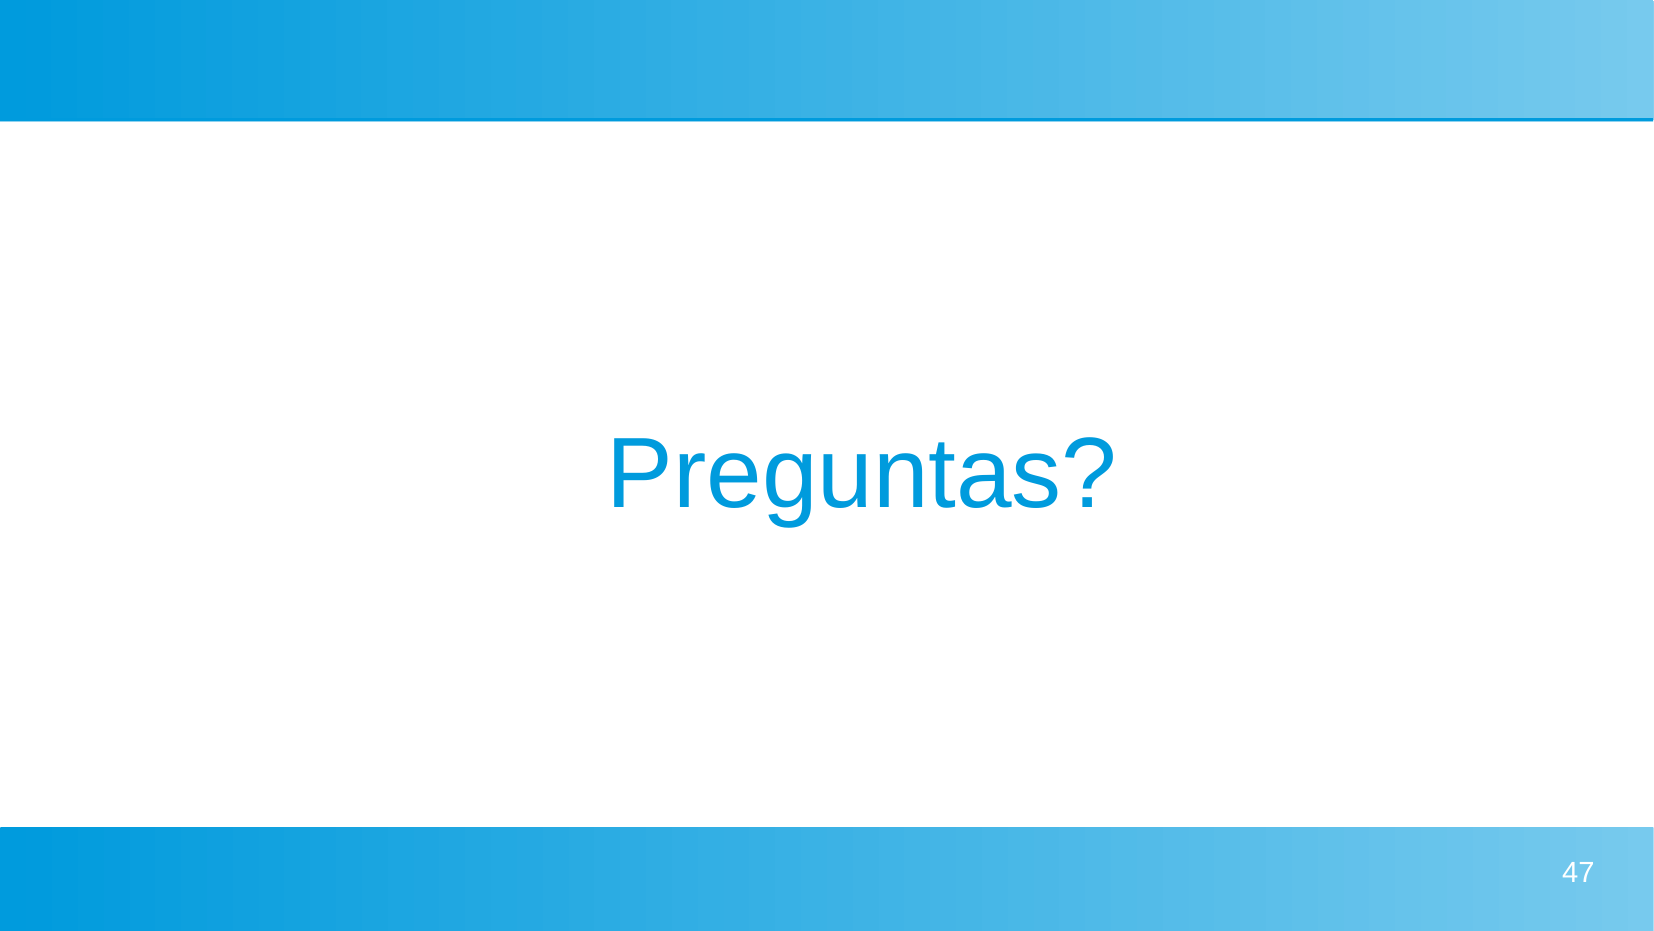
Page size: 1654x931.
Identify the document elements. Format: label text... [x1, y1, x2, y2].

list Preguntas? [59, 177, 1595, 768]
